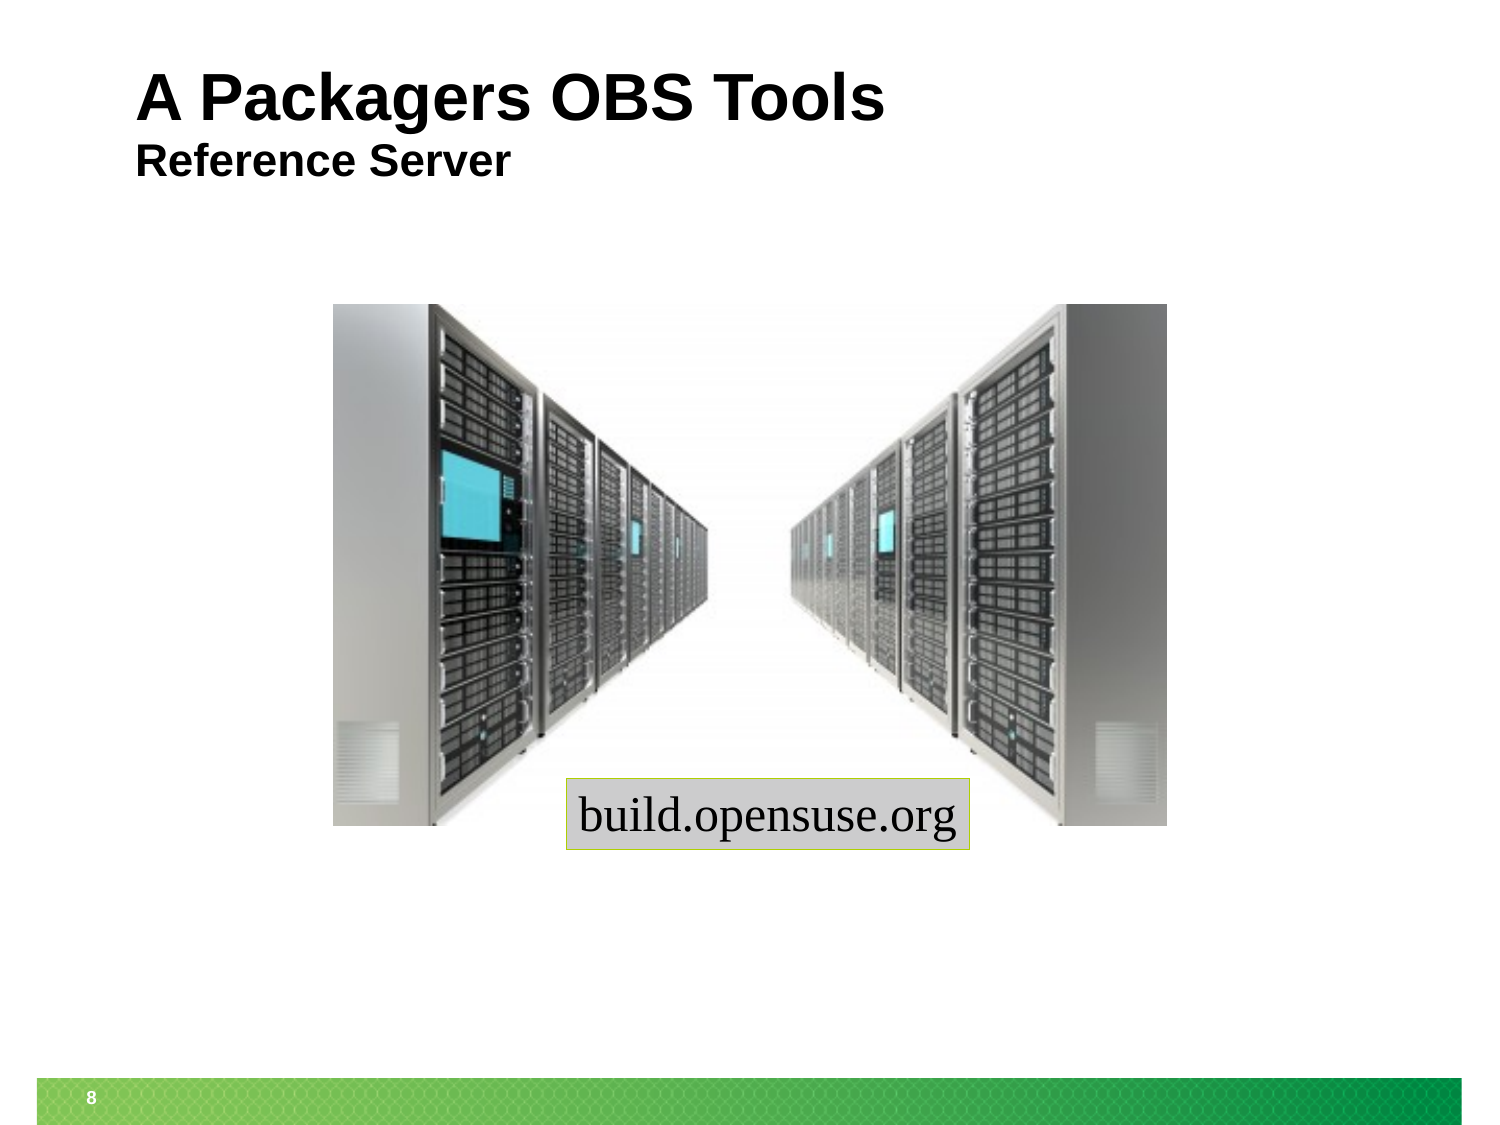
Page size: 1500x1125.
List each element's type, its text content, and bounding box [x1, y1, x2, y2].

picture [36, 1078, 1462, 1125]
title A Packagers OBS Tools Reference Server [135, 41, 1372, 204]
text_box build.opensuse.org [566, 778, 970, 850]
picture [333, 304, 1167, 826]
